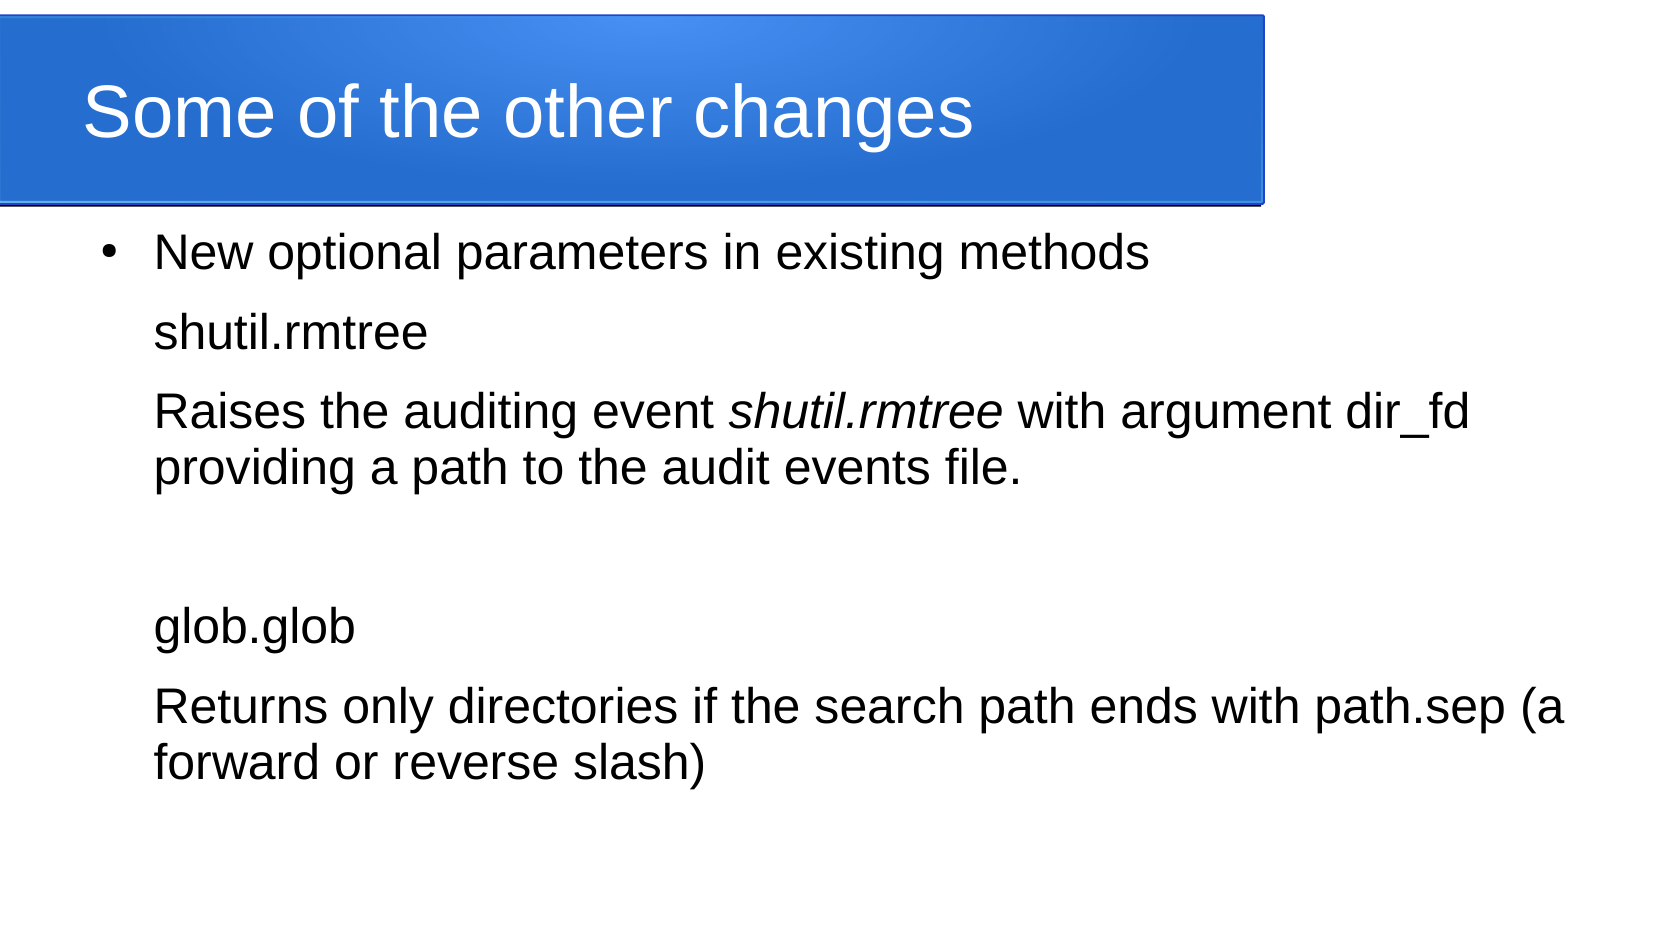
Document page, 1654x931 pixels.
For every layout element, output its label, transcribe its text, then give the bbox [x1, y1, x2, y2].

title Some of the other changes [82, 35, 1235, 189]
list New optional parameters in existing methods shutil.rmtree Raises the auditing event shutil.rmtree with argument dir_fd providing a path to the audit events file. glob.glob Returns only directories if the search path ends with path.sep (a forward or reverse slash) [82, 224, 1571, 856]
